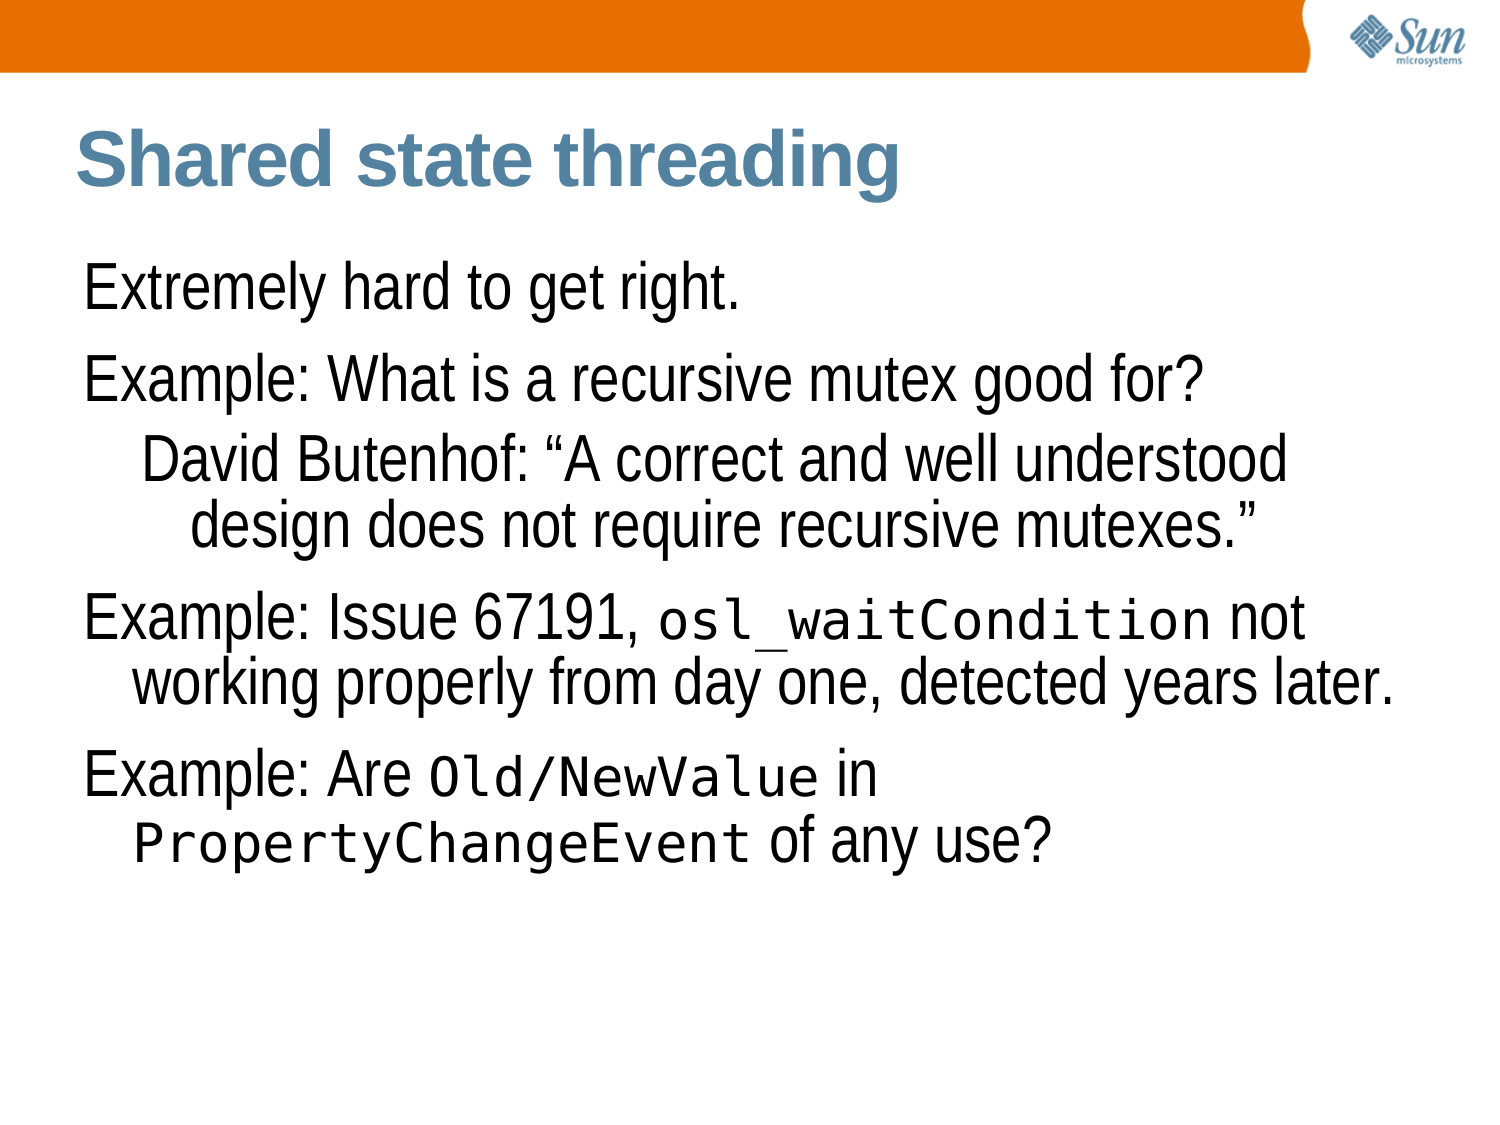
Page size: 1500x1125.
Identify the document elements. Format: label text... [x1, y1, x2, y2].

picture [0, 0, 1500, 75]
list Extremely hard to get right. Example: What is a recursive mutex good for? David Butenhof: “A correct and well understood design does not require recursive mutexes.” Example: Issue 67191, osl_waitCondition not working properly from day one, detected years later. Example: Are Old/NewValue in PropertyChangeEvent of any use? [64, 257, 1402, 1017]
title Shared state threading [75, 122, 1438, 227]
